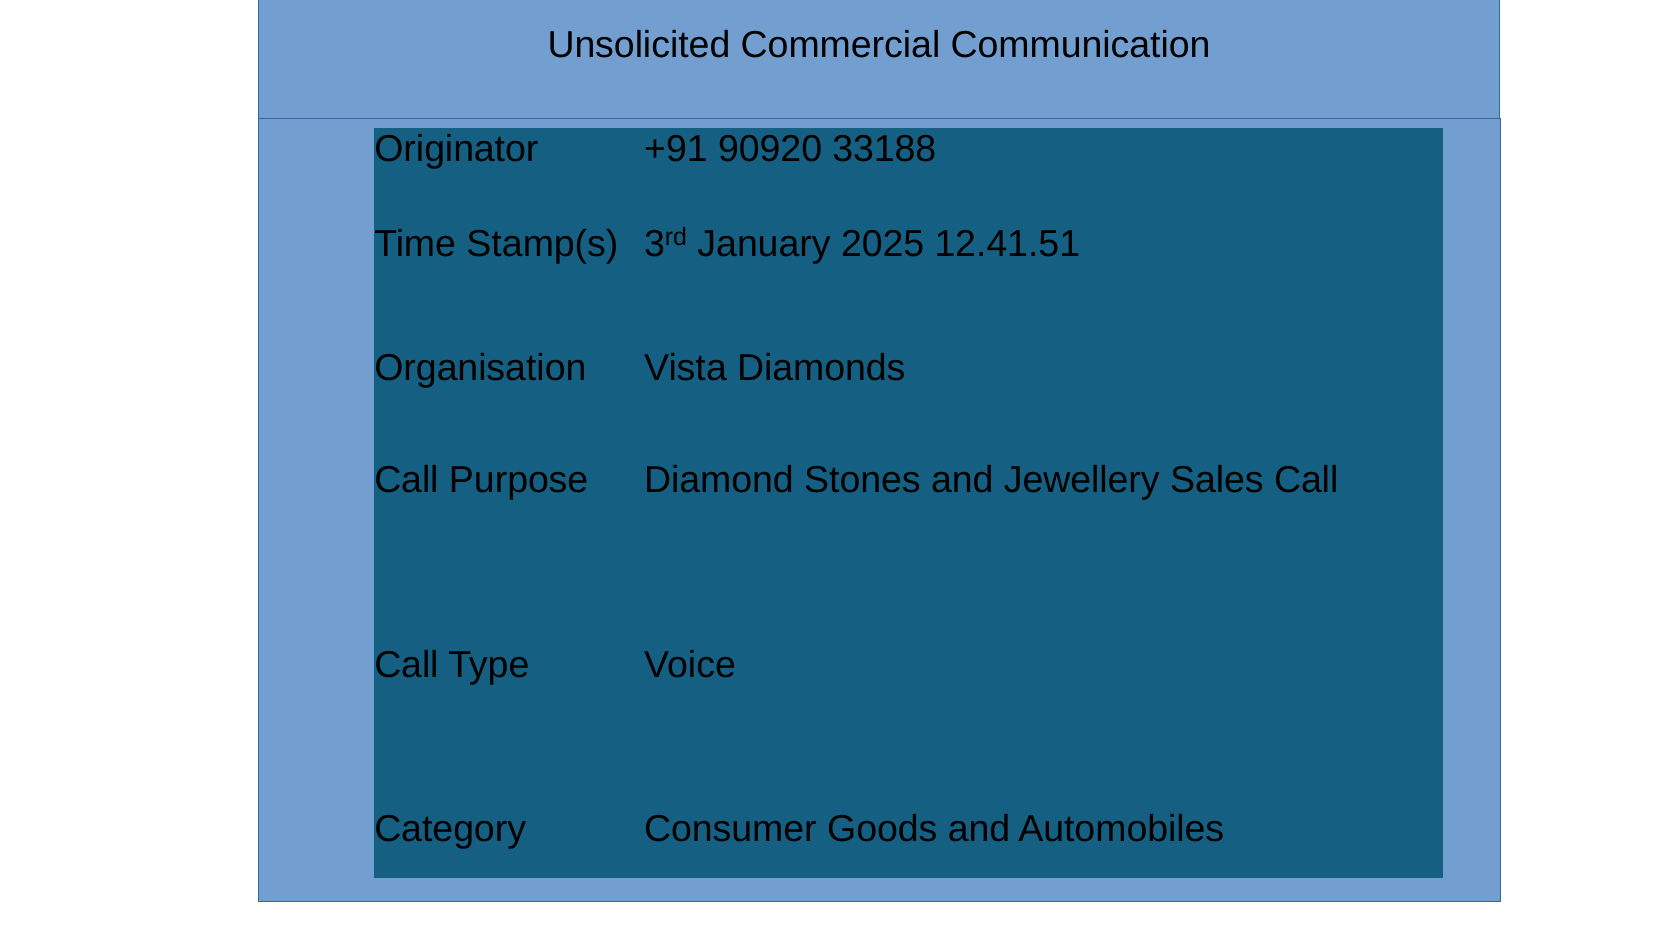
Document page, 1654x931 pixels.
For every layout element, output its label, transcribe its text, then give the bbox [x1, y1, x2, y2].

table_cell Voice [644, 643, 1443, 808]
text_box Unsolicited Commercial Communication [258, 0, 1500, 118]
table_header Originator [374, 128, 644, 223]
table_cell Vista Diamonds [644, 347, 1443, 459]
table_cell Call Type [374, 643, 644, 808]
table_header +91 90920 33188 [644, 128, 1443, 223]
table_cell Organisation [374, 347, 644, 459]
table_cell Consumer Goods and Automobiles [644, 808, 1443, 878]
table_cell Category [374, 808, 644, 878]
table_cell Diamond Stones and Jewellery Sales Call [644, 459, 1443, 643]
table_cell 3rd January 2025 12.41.51 [644, 223, 1443, 347]
table_cell Call Purpose [374, 459, 644, 643]
table_cell Time Stamp(s) [374, 223, 644, 347]
text_box [258, 118, 1501, 902]
